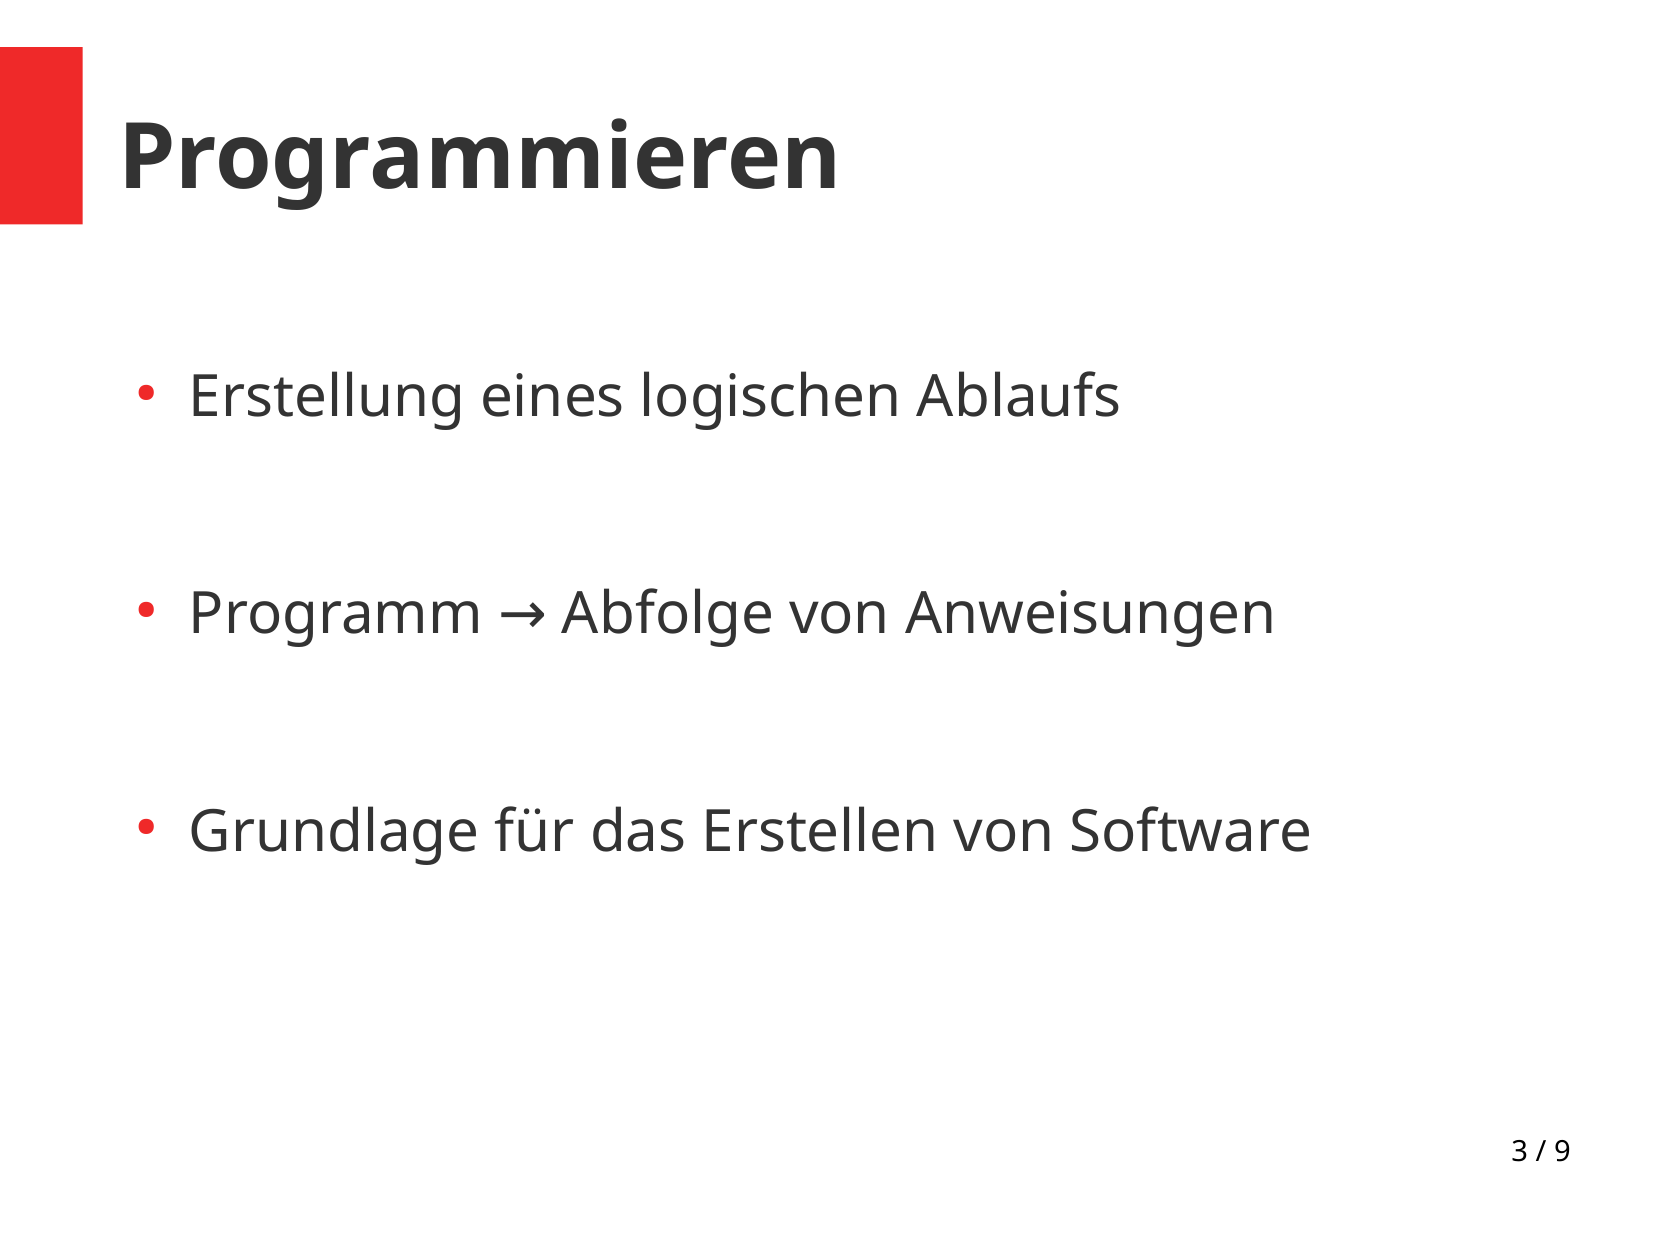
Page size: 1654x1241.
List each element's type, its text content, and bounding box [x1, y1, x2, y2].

title Programmieren [118, 49, 1571, 257]
list Erstellung eines logischen Ablaufs Programm → Abfolge von Anweisungen Grundlage für das Erstellen von Software [118, 354, 1536, 1074]
